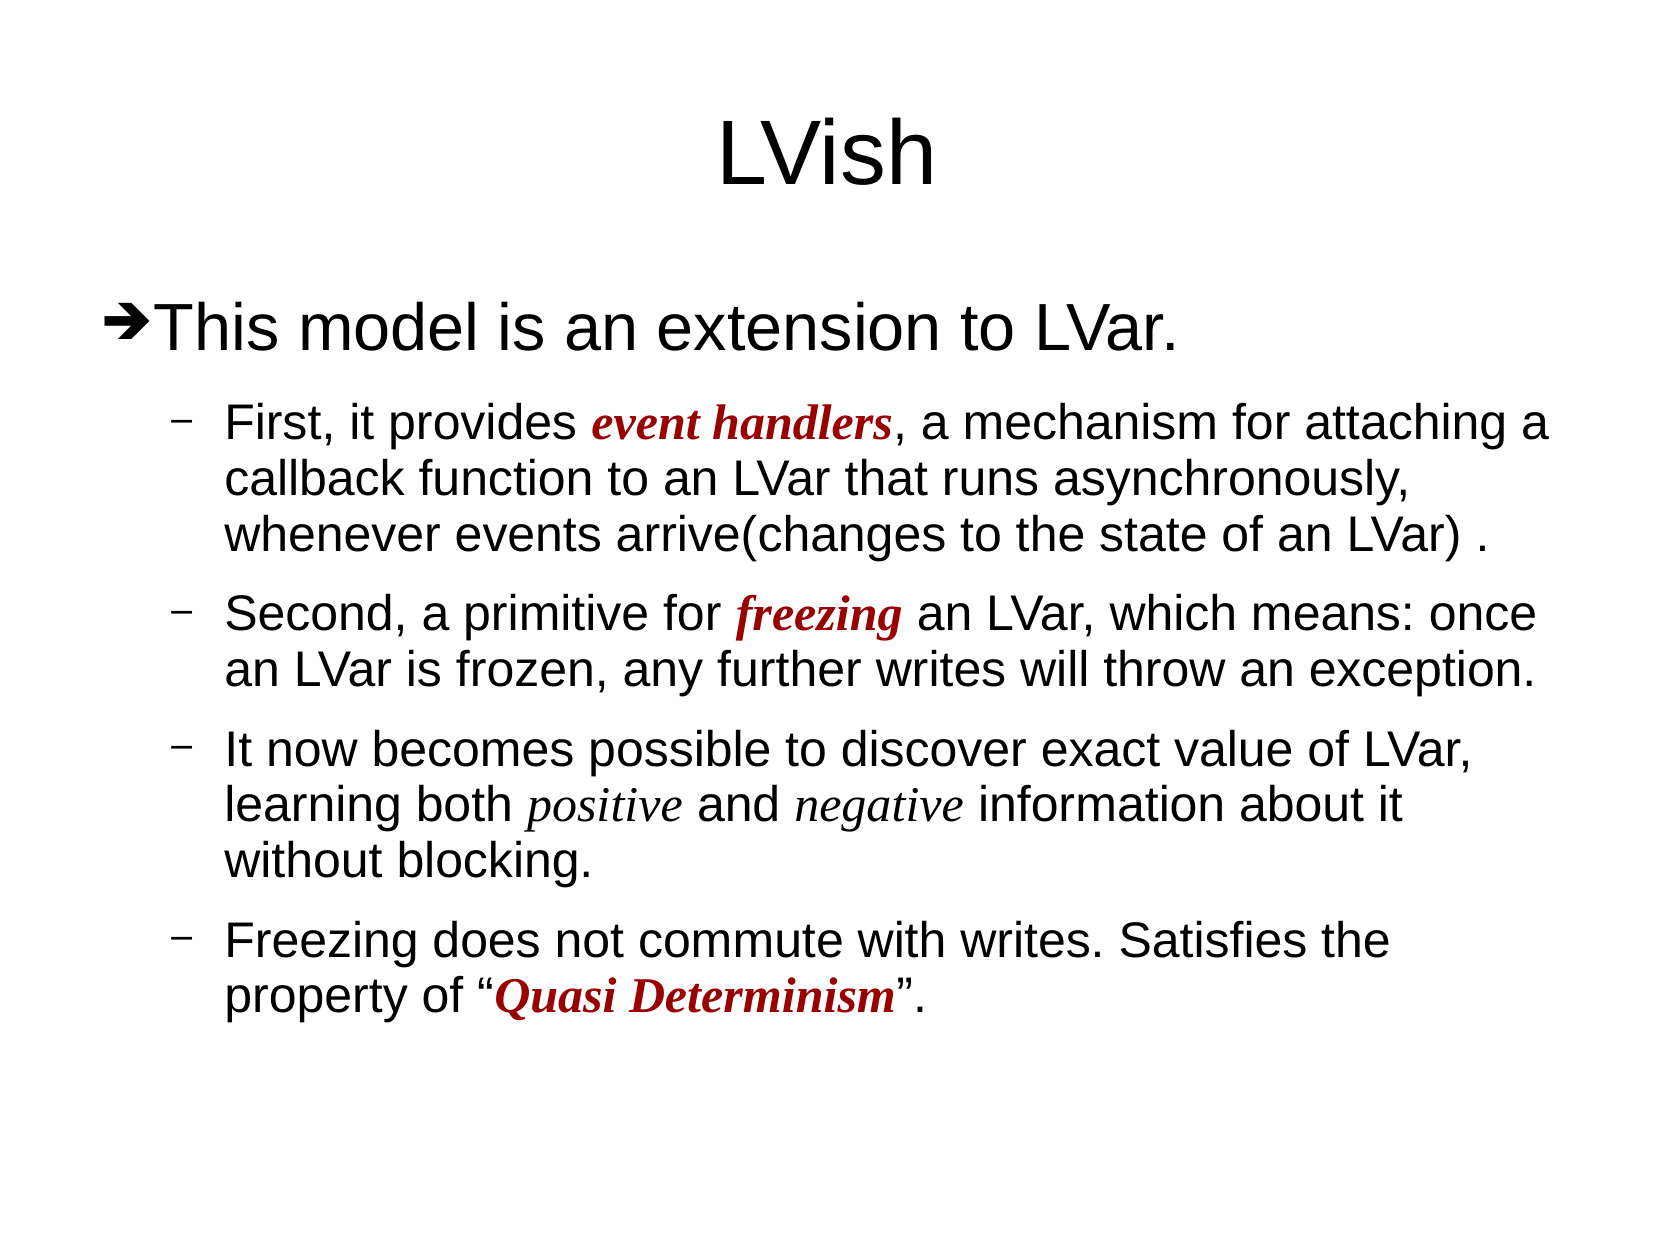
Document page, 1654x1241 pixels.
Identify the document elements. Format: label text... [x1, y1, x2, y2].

list This model is an extension to LVar. First, it provides event handlers, a mechanism for attaching a callback function to an LVar that runs asynchronously, whenever events arrive(changes to the state of an LVar) . Second, a primitive for freezing an LVar, which means: once an LVar is frozen, any further writes will throw an exception. It now becomes possible to discover exact value of LVar, learning both positive and negative information about it without blocking. Freezing does not commute with writes. Satisfies the property of “Quasi Determinism”. [82, 290, 1571, 1123]
title LVish [82, 49, 1571, 257]
